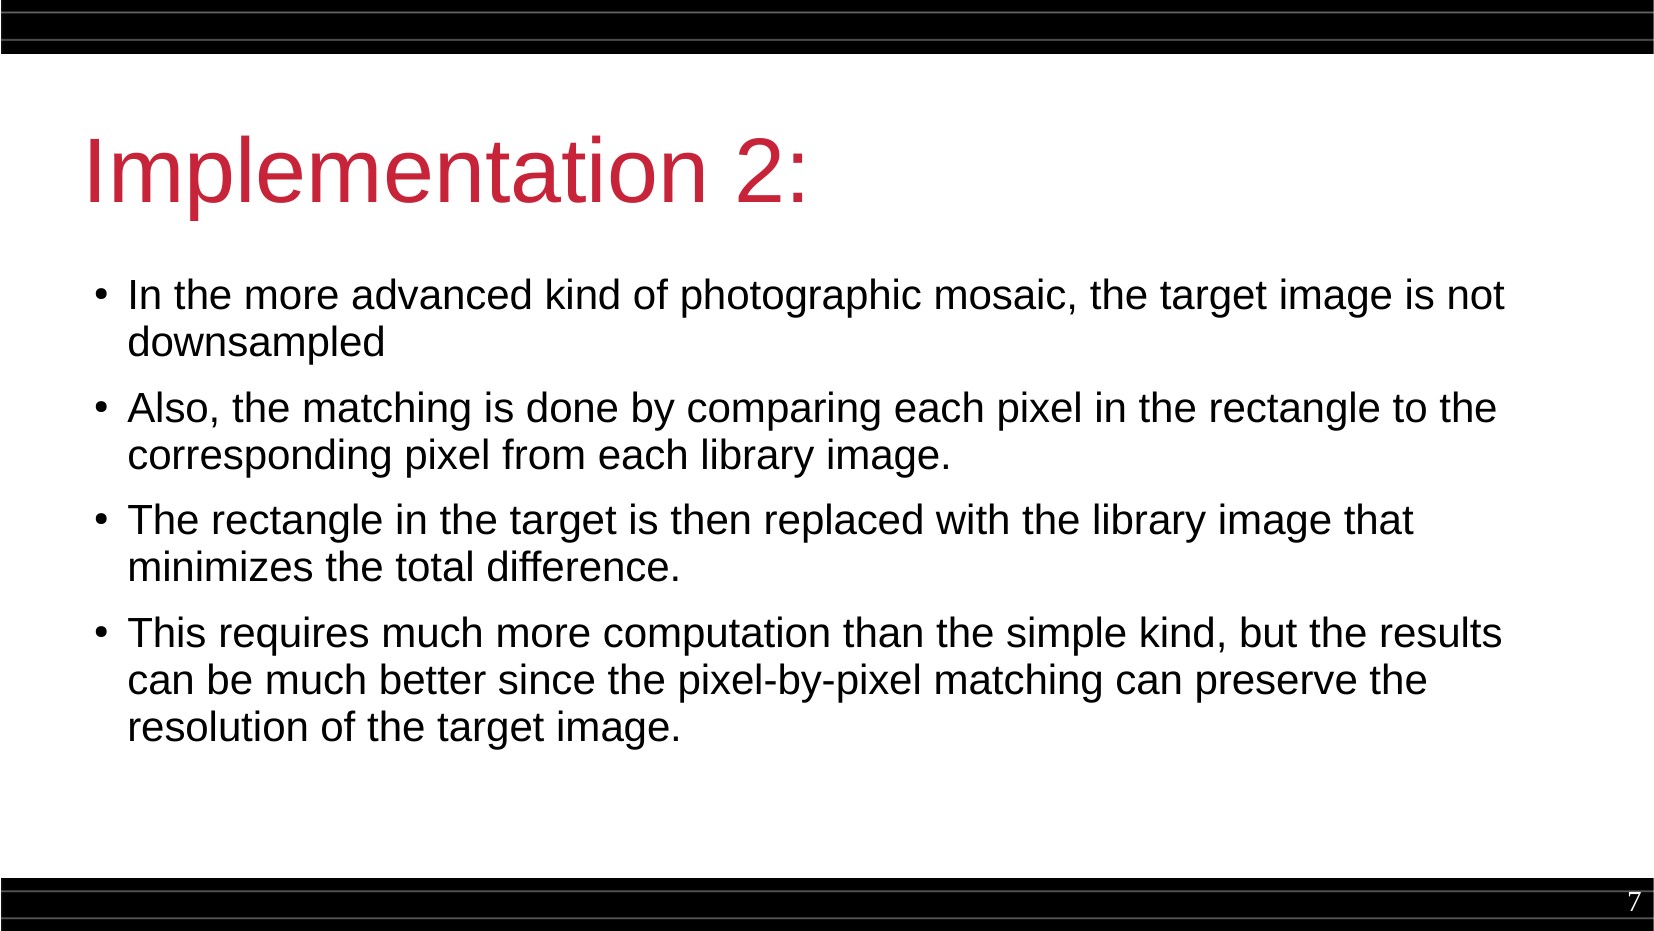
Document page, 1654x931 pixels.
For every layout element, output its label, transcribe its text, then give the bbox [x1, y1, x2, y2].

picture [1, 878, 1654, 931]
title Implementation 2: [82, 92, 1571, 249]
list In the more advanced kind of photographic mosaic, the target image is not downsampled Also, the matching is done by comparing each pixel in the rectangle to the corresponding pixel from each library image. The rectangle in the target is then replaced with the library image that minimizes the total difference. This requires much more computation than the simple kind, but the results can be much better since the pixel-by-pixel matching can preserve the resolution of the target image. [82, 271, 1571, 758]
picture [1, 0, 1654, 54]
